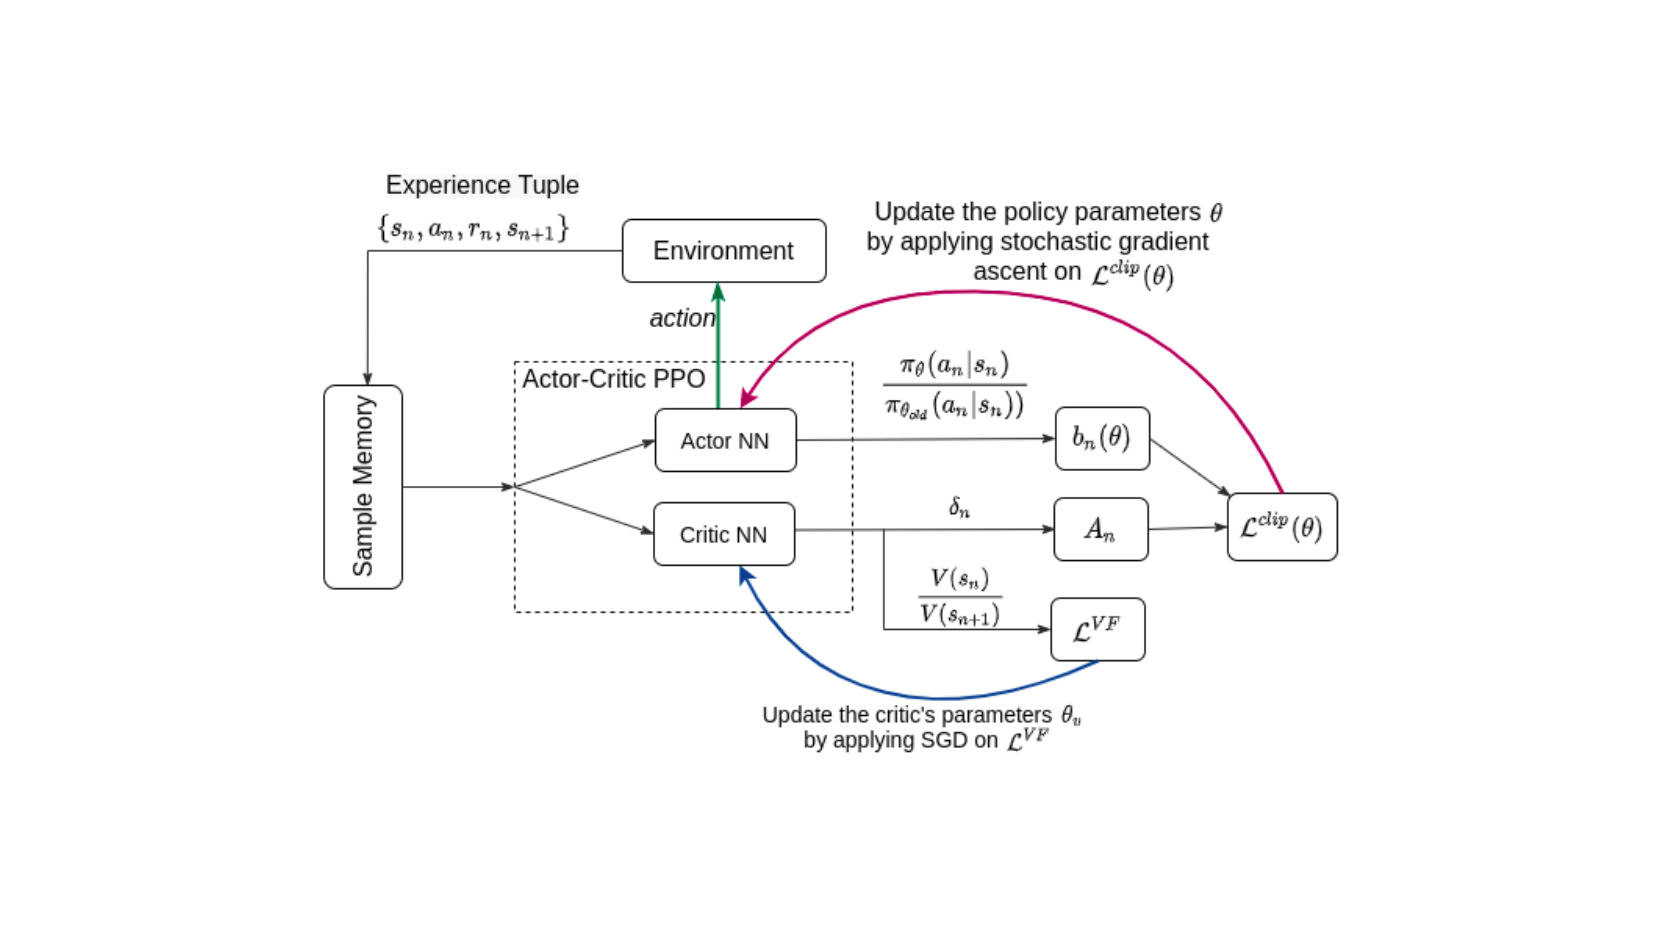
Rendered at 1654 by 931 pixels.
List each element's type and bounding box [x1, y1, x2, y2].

picture [322, 158, 1340, 776]
